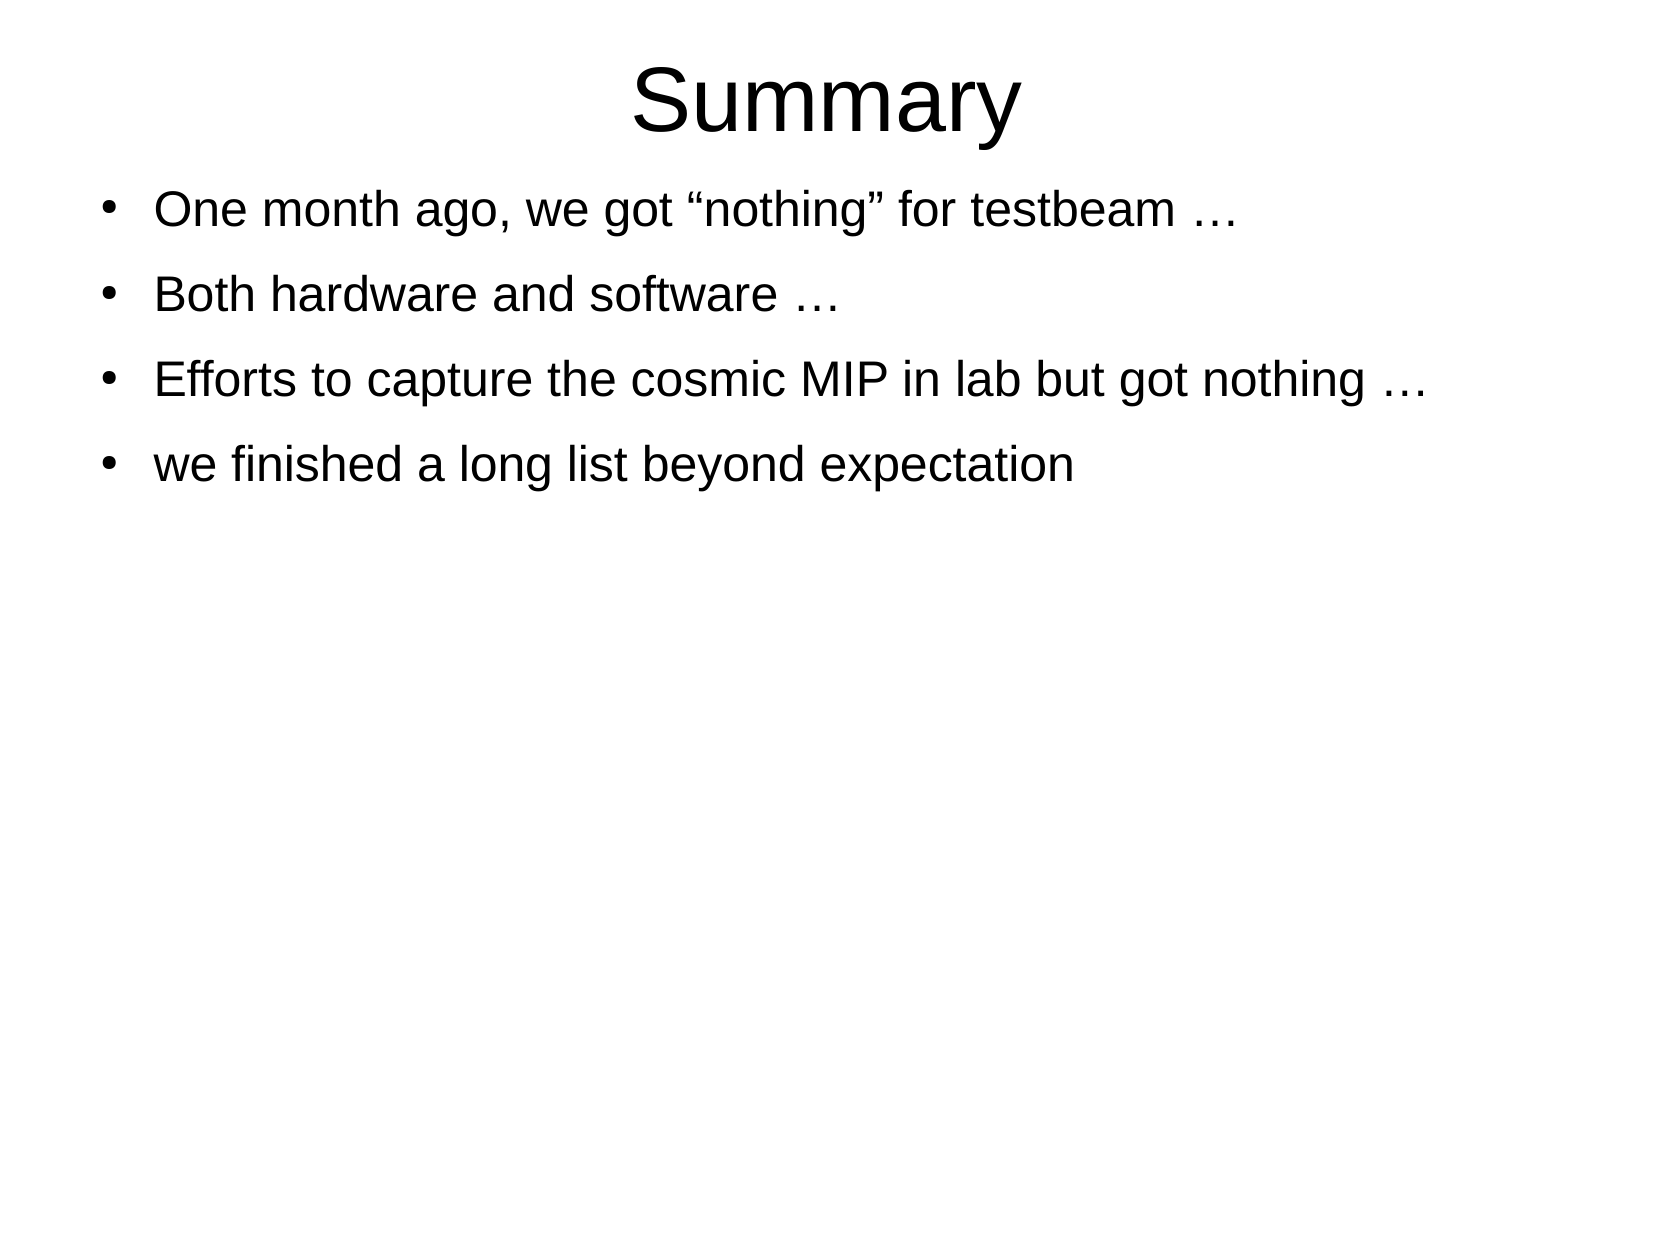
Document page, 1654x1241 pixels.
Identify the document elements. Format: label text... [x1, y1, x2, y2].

list One month ago, we got “nothing” for testbeam … Both hardware and software … Efforts to capture the cosmic MIP in lab but got nothing … we finished a long list beyond expectation [82, 180, 1571, 1111]
title Summary [82, 48, 1571, 152]
